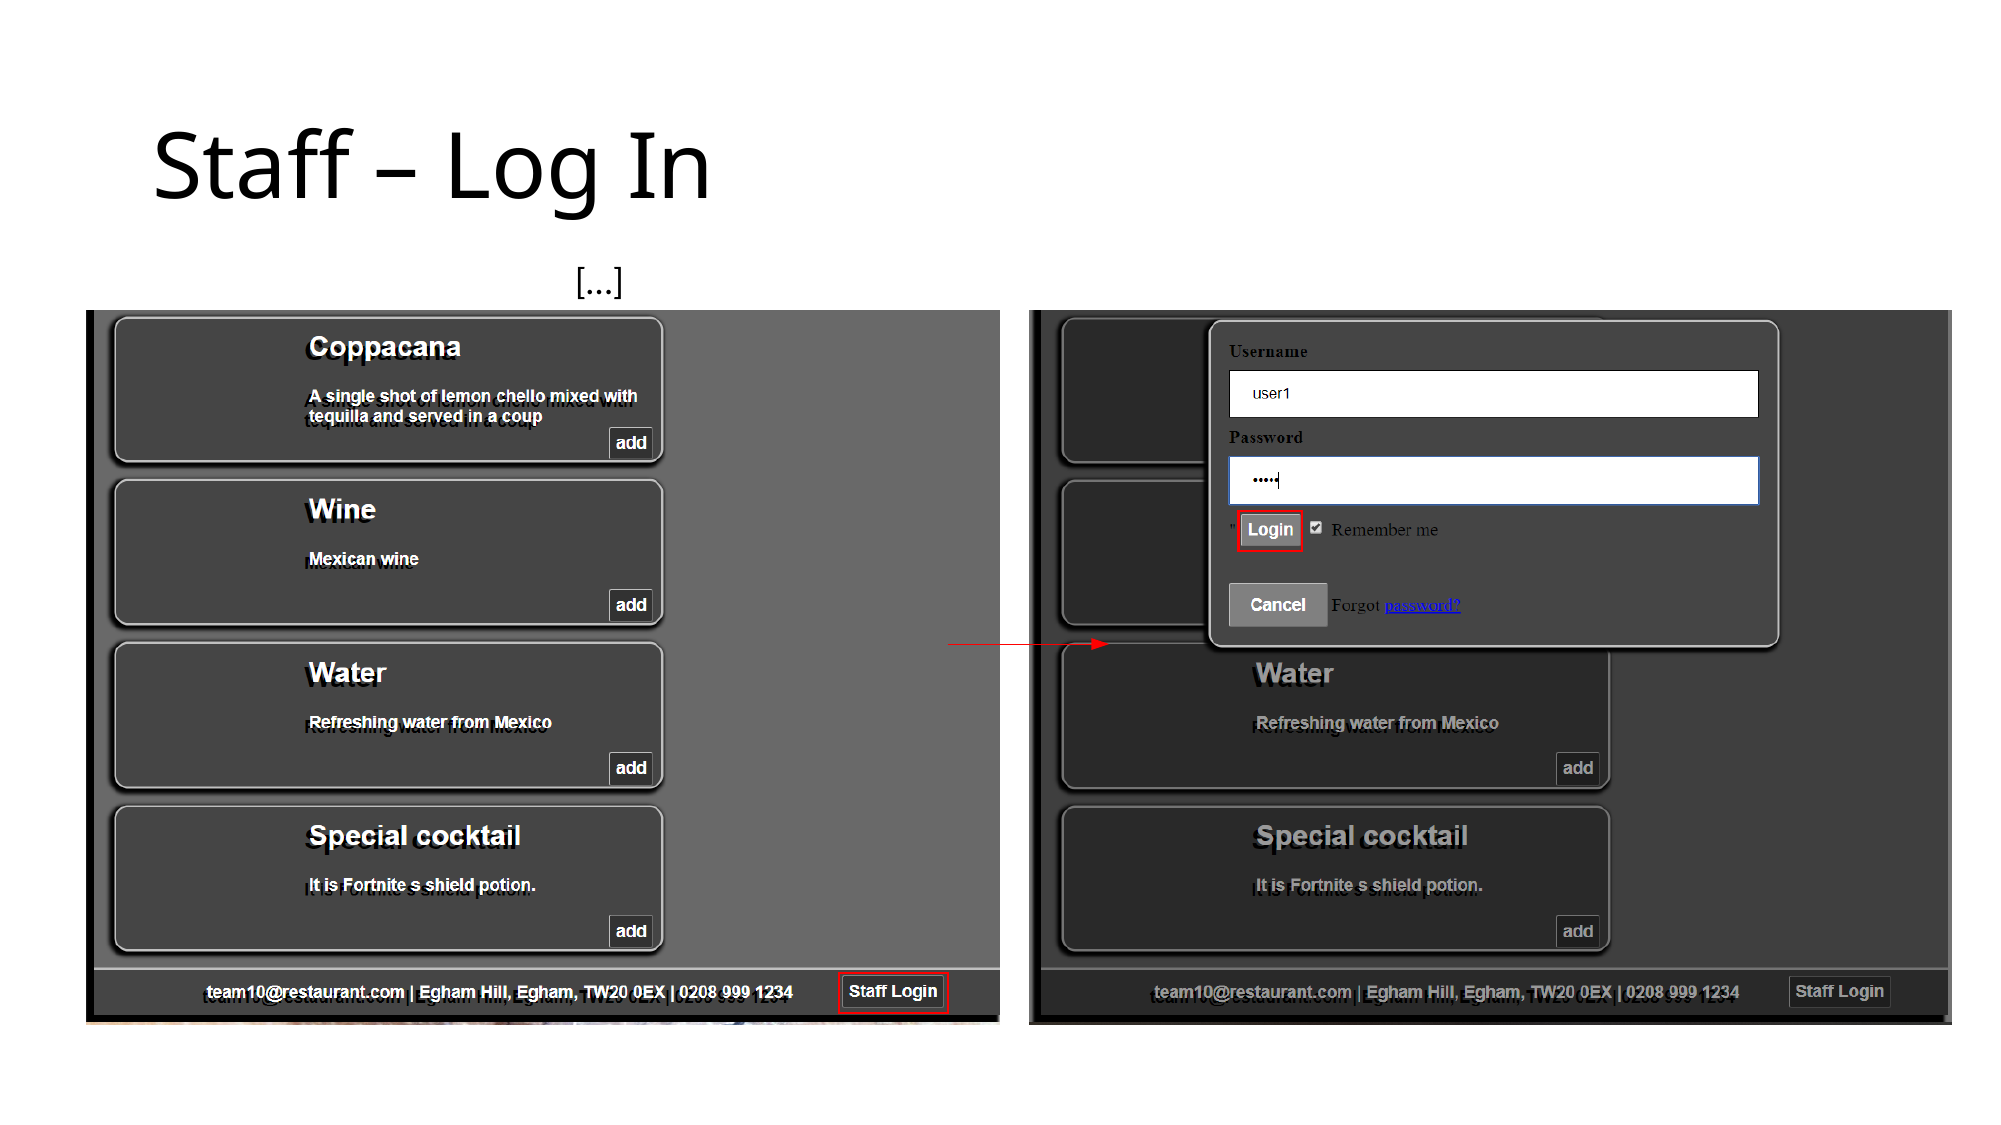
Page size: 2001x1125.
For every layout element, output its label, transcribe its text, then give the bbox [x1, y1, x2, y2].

picture [1029, 310, 1952, 1025]
title Staff – Log In [137, 59, 1863, 278]
picture [86, 310, 1000, 1025]
text_box […] [560, 249, 792, 311]
